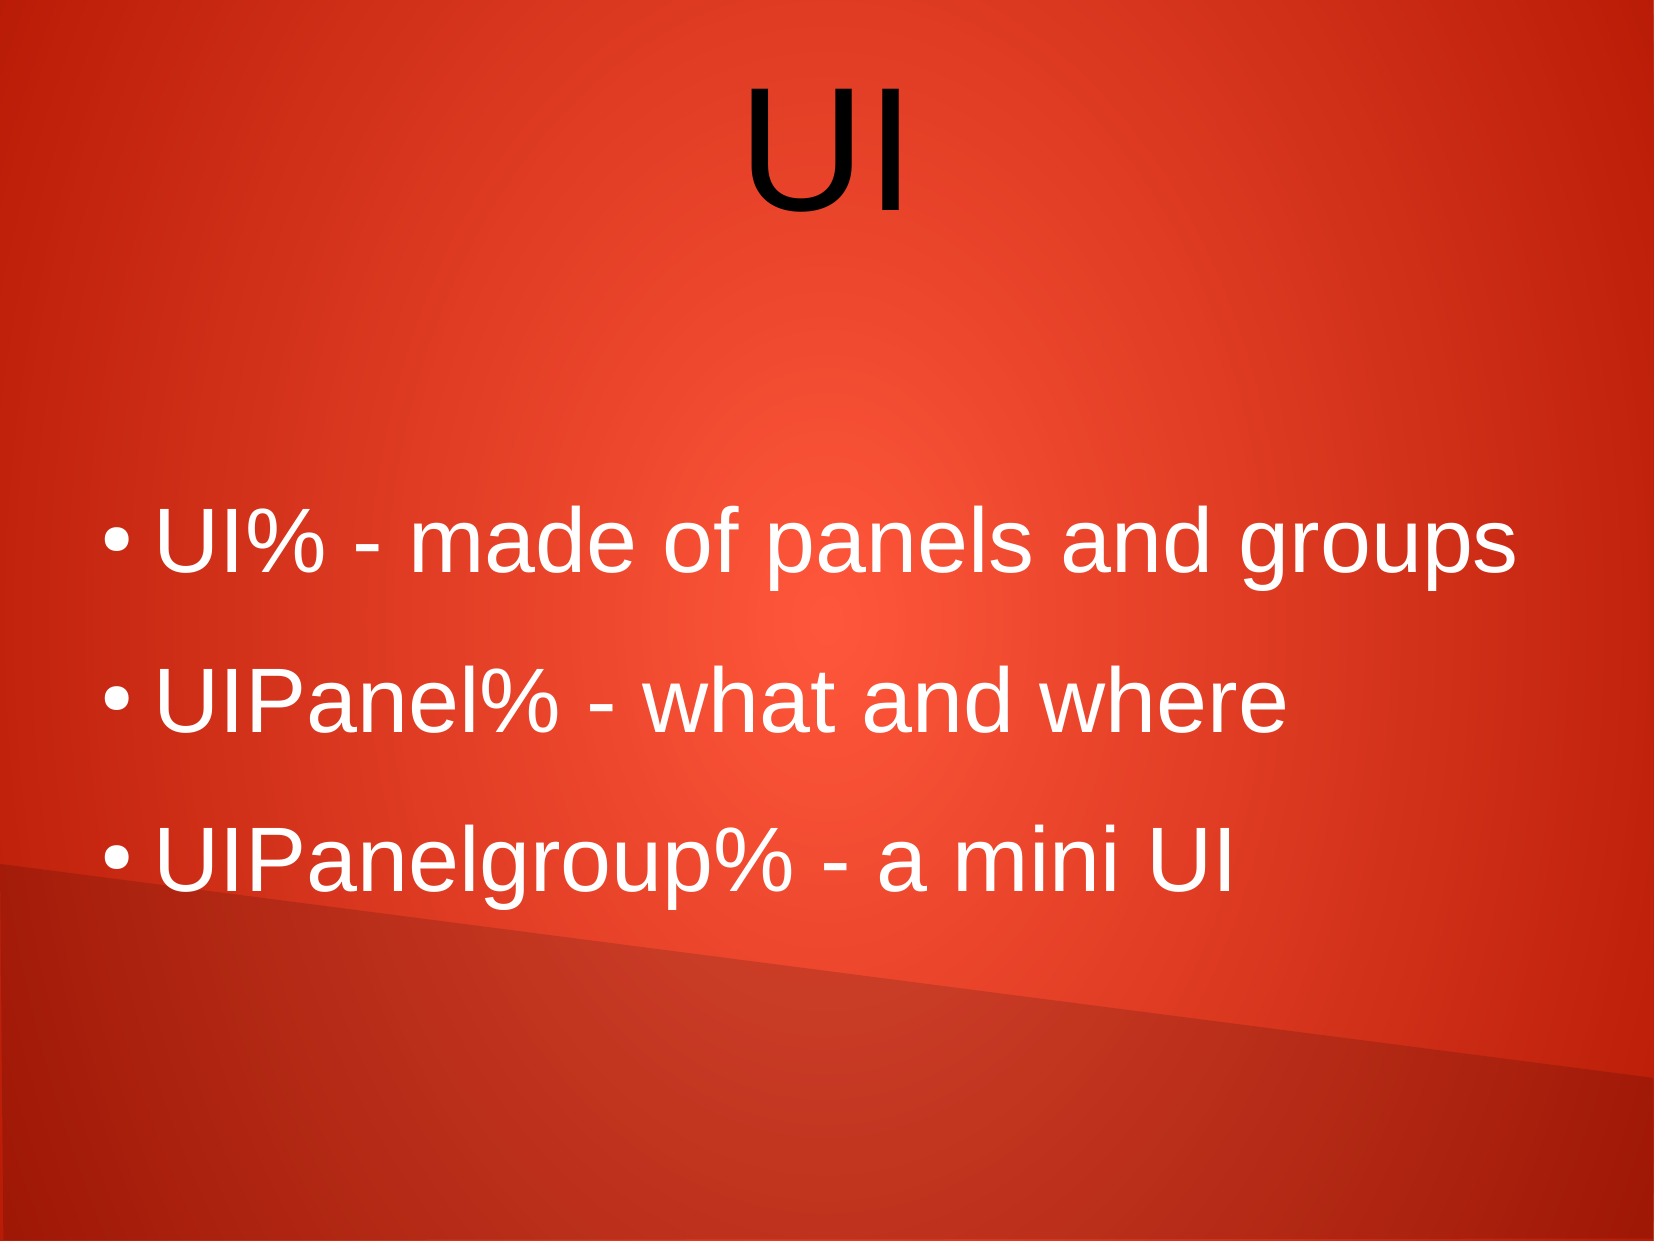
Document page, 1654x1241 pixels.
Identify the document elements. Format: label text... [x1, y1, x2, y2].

list UI% - made of panels and groups UIPanel% - what and where UIPanelgroup% - a mini UI [82, 290, 1571, 1010]
title UI [82, 47, 1571, 252]
